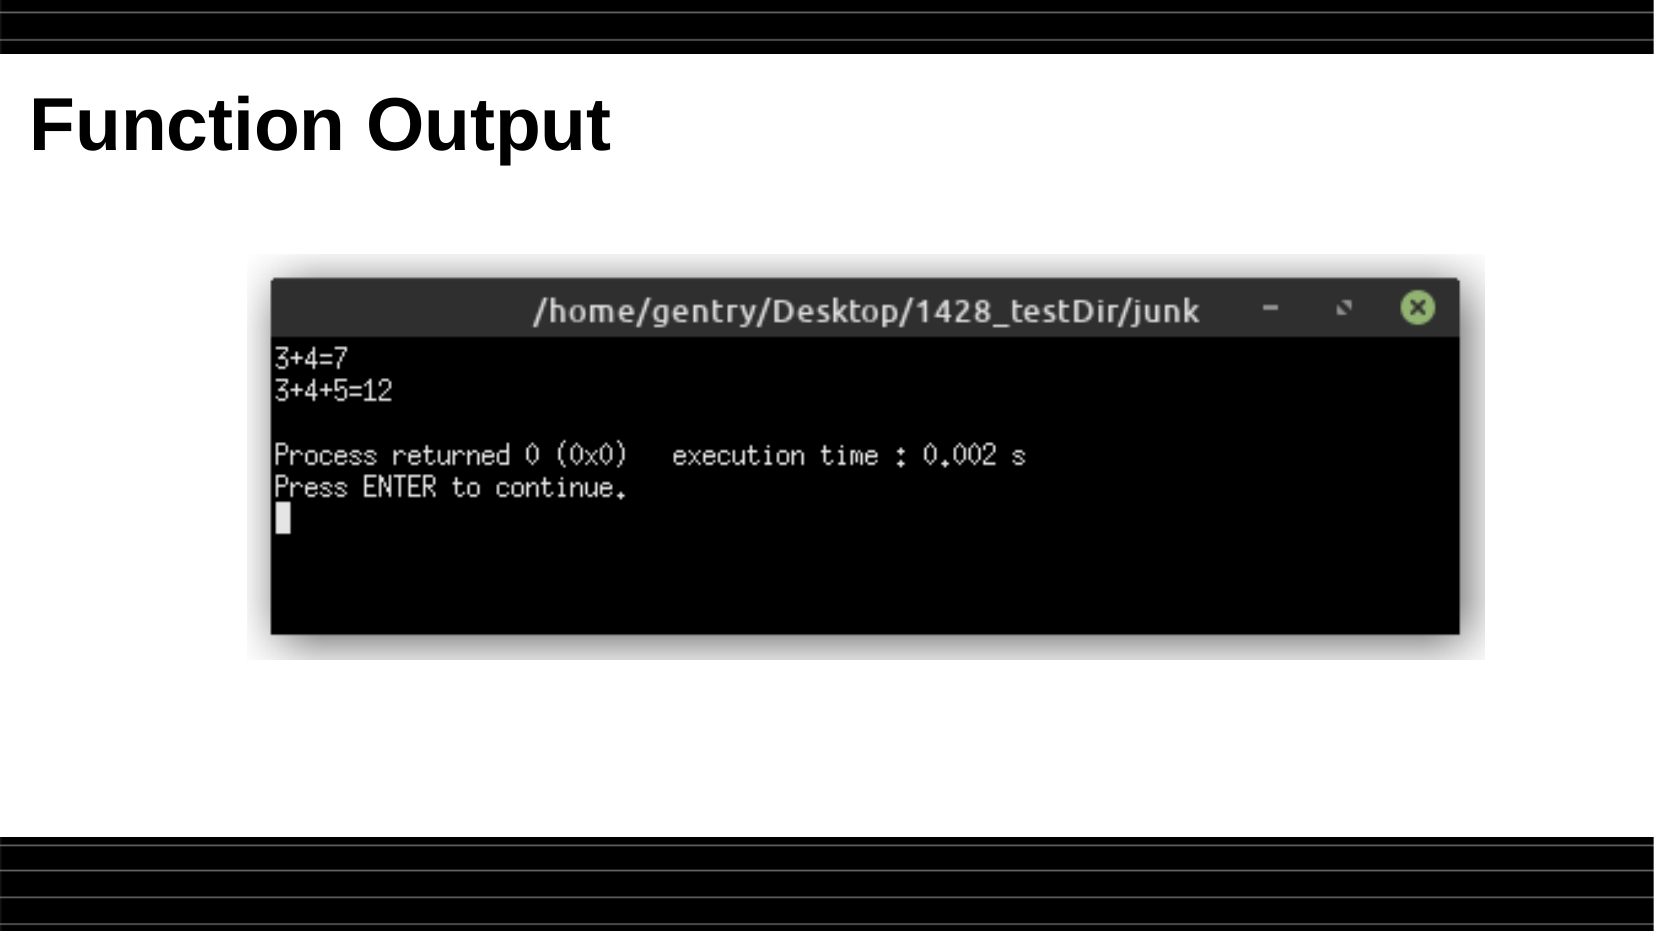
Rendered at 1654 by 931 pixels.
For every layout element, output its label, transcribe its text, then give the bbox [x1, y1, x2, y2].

picture [0, 837, 1654, 931]
picture [247, 254, 1485, 661]
text_box Function Output [15, 75, 1546, 174]
picture [0, 0, 1654, 54]
